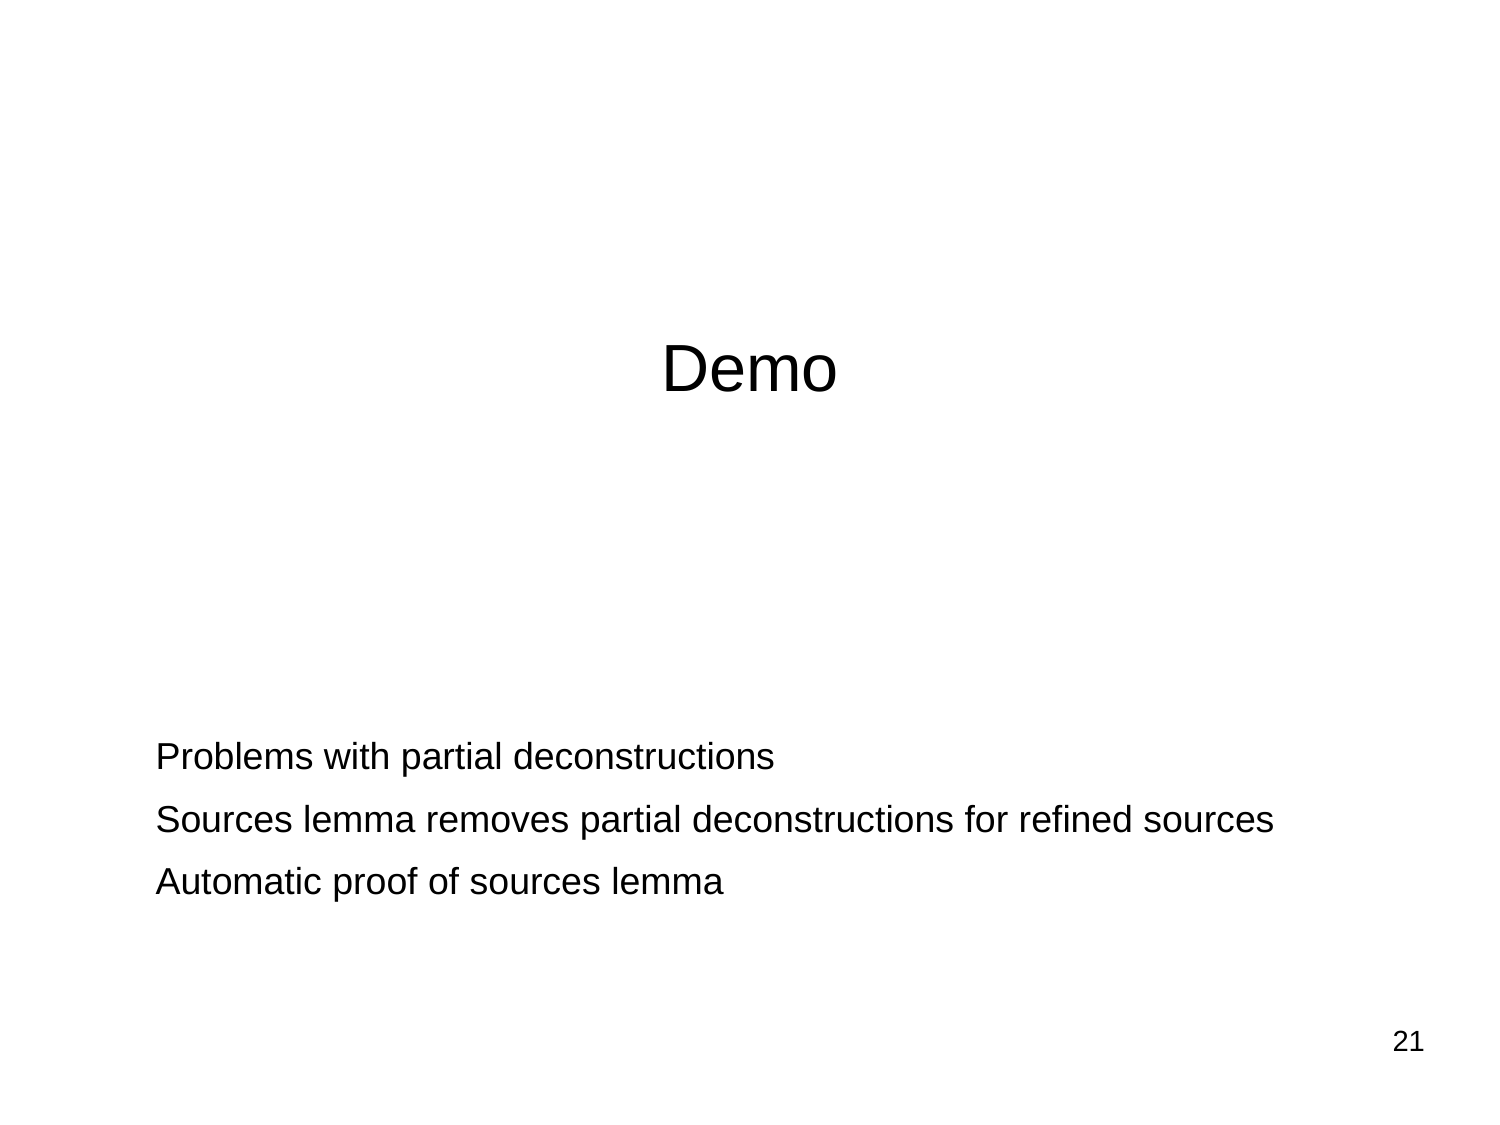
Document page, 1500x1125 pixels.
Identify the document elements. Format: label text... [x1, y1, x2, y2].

subtitle Demo [75, 44, 1425, 692]
text_box Problems with partial deconstructions Sources lemma removes partial deconstructions for refined sources Automatic proof of sources lemma [140, 719, 1378, 960]
